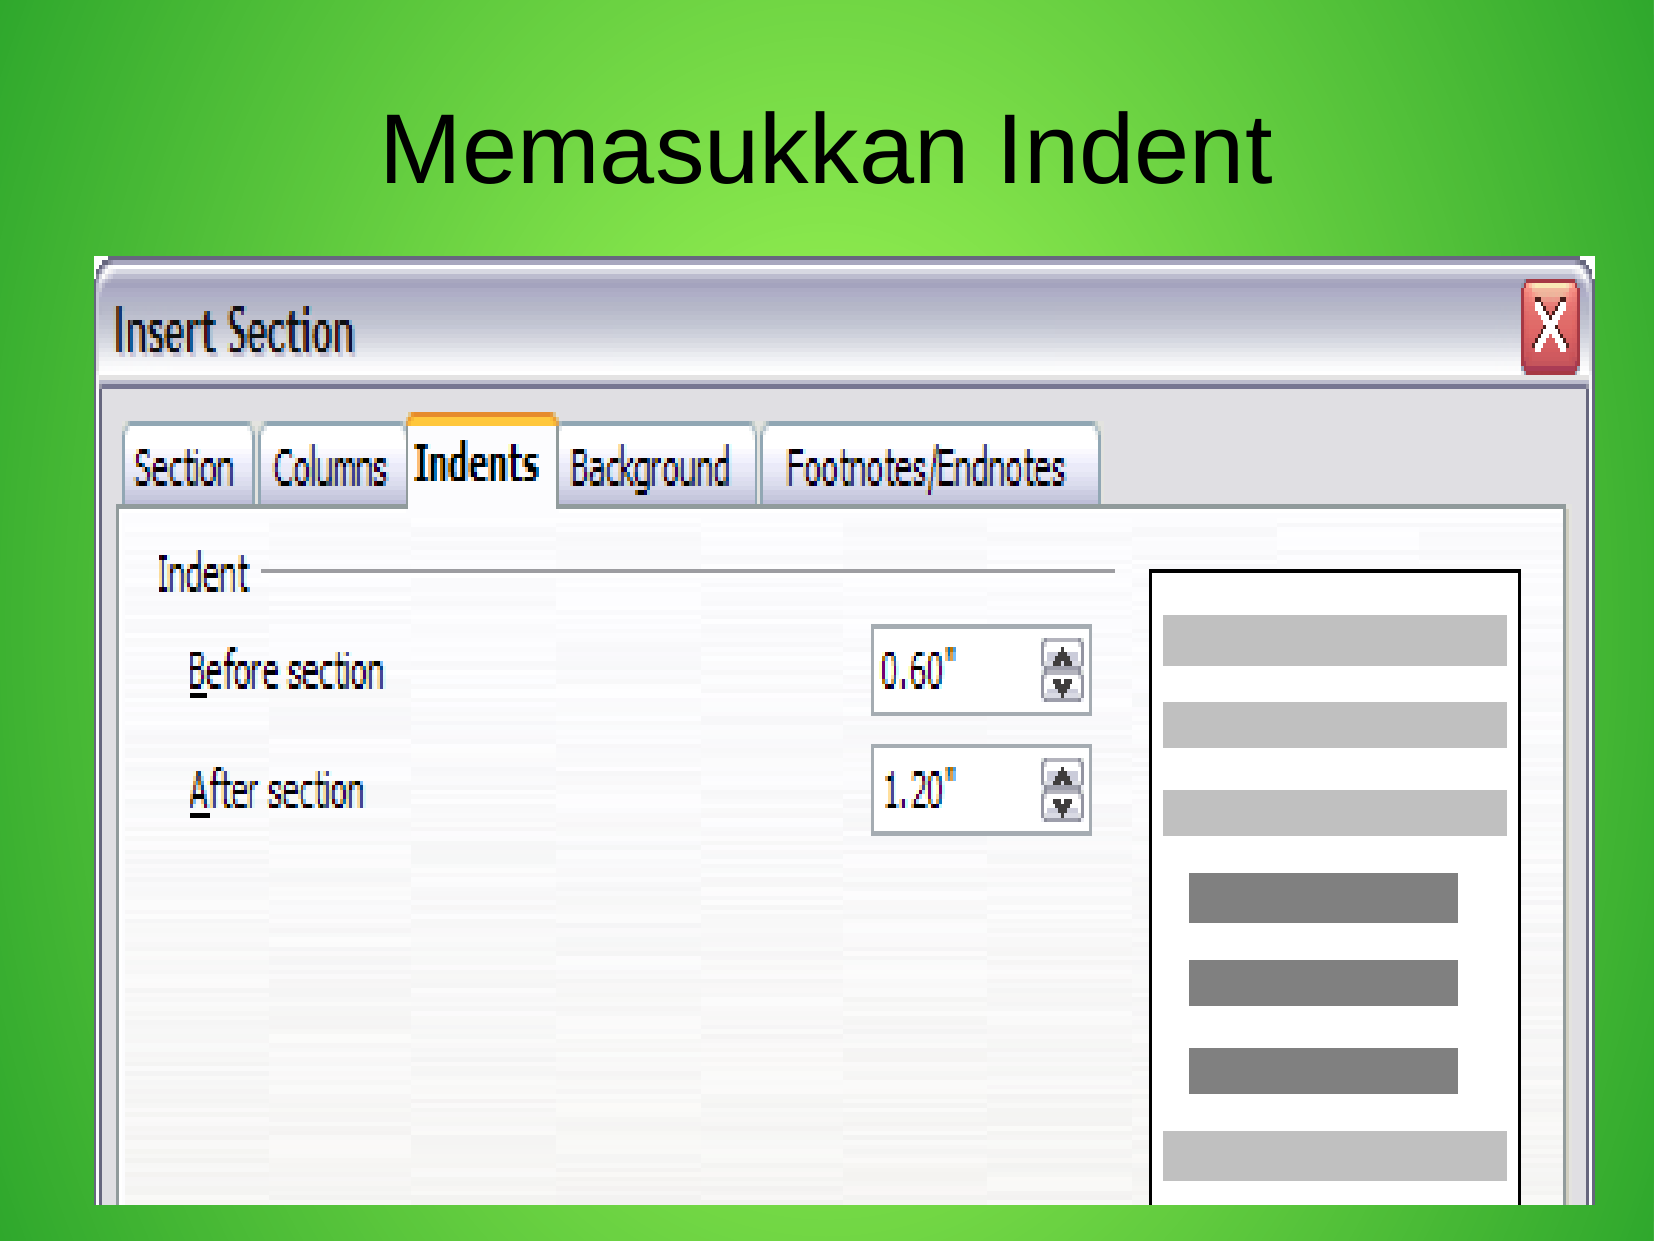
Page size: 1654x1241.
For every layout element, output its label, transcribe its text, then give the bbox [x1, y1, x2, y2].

picture [94, 256, 1595, 1205]
title Memasukkan Indent [82, 47, 1571, 252]
